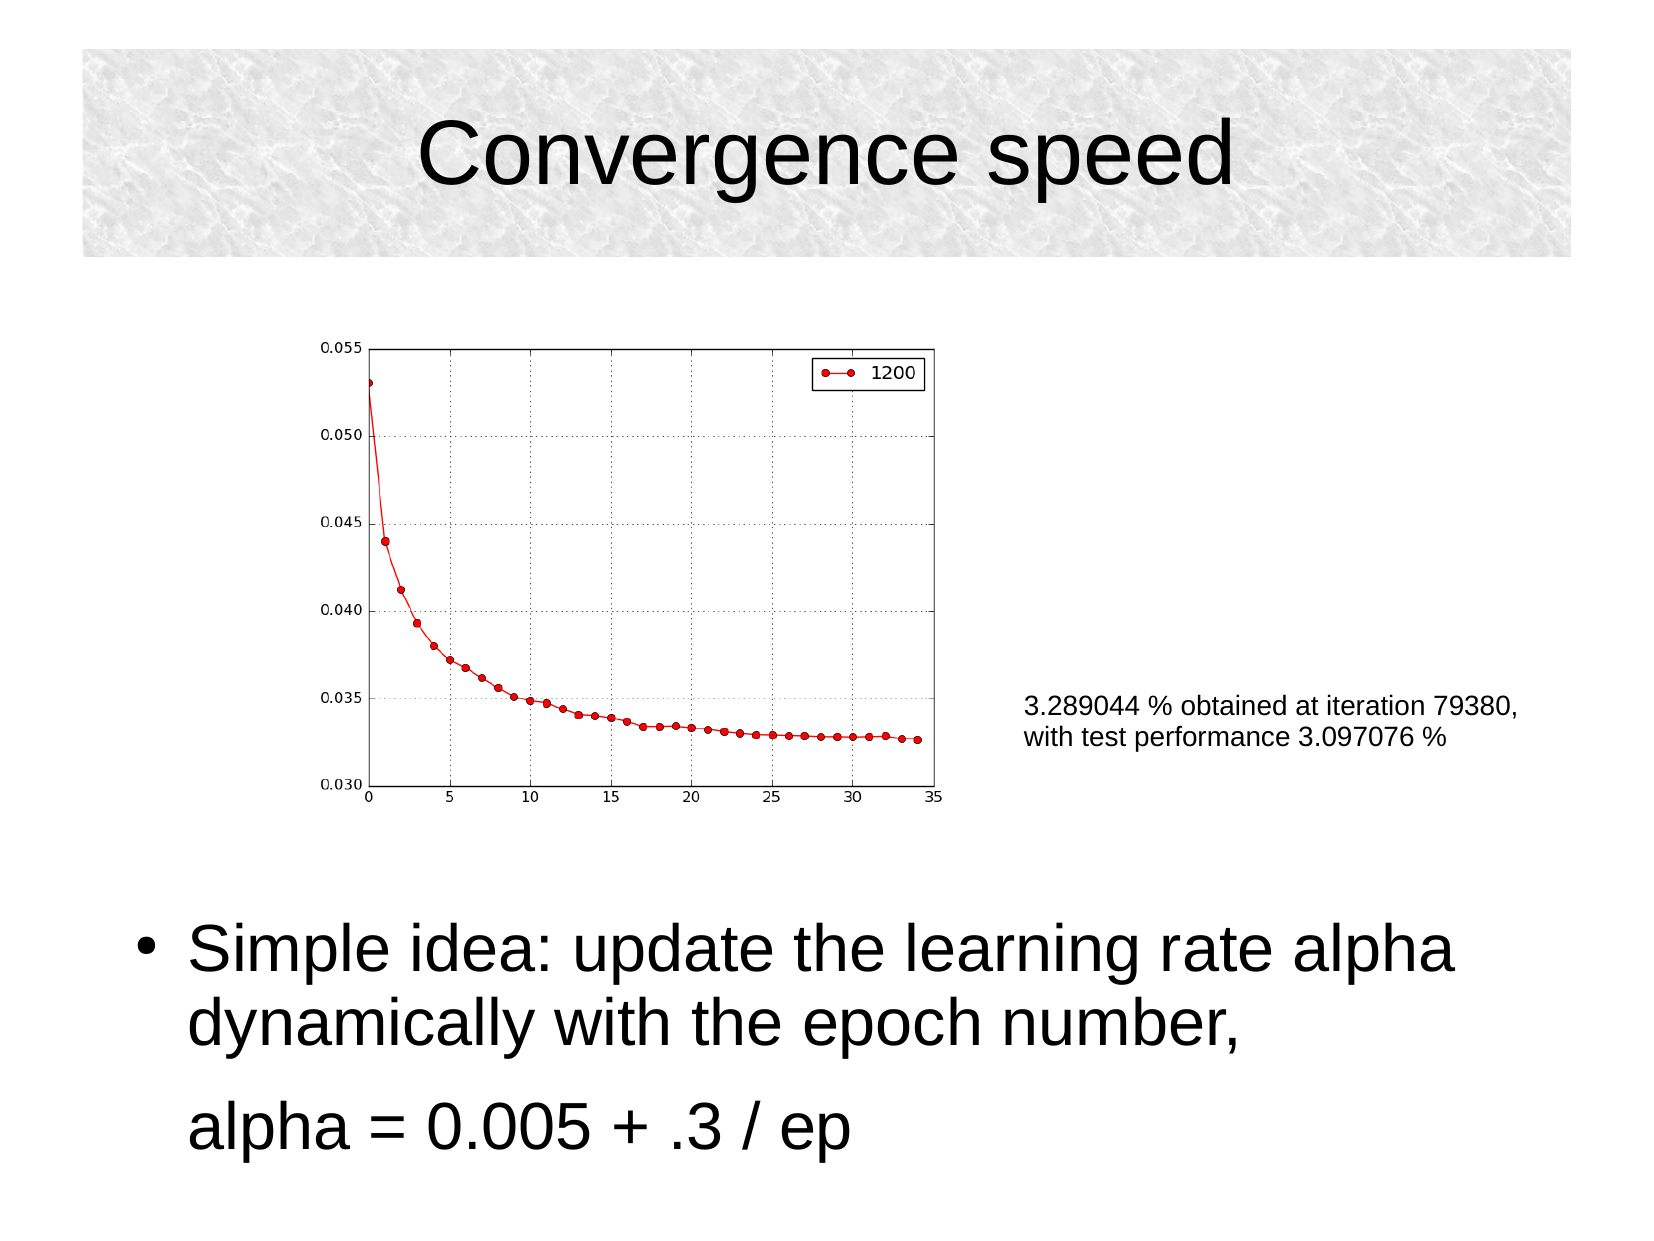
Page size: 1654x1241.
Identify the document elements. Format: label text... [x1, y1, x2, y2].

list 3.289044 % obtained at iteration 79380, with test performance 3.097076 % [990, 690, 1561, 755]
title Convergence speed [82, 49, 1571, 257]
picture [277, 294, 1006, 841]
list Simple idea: update the learning rate alpha dynamically with the epoch number, alpha = 0.005 + .3 / ep [116, 910, 1606, 1201]
